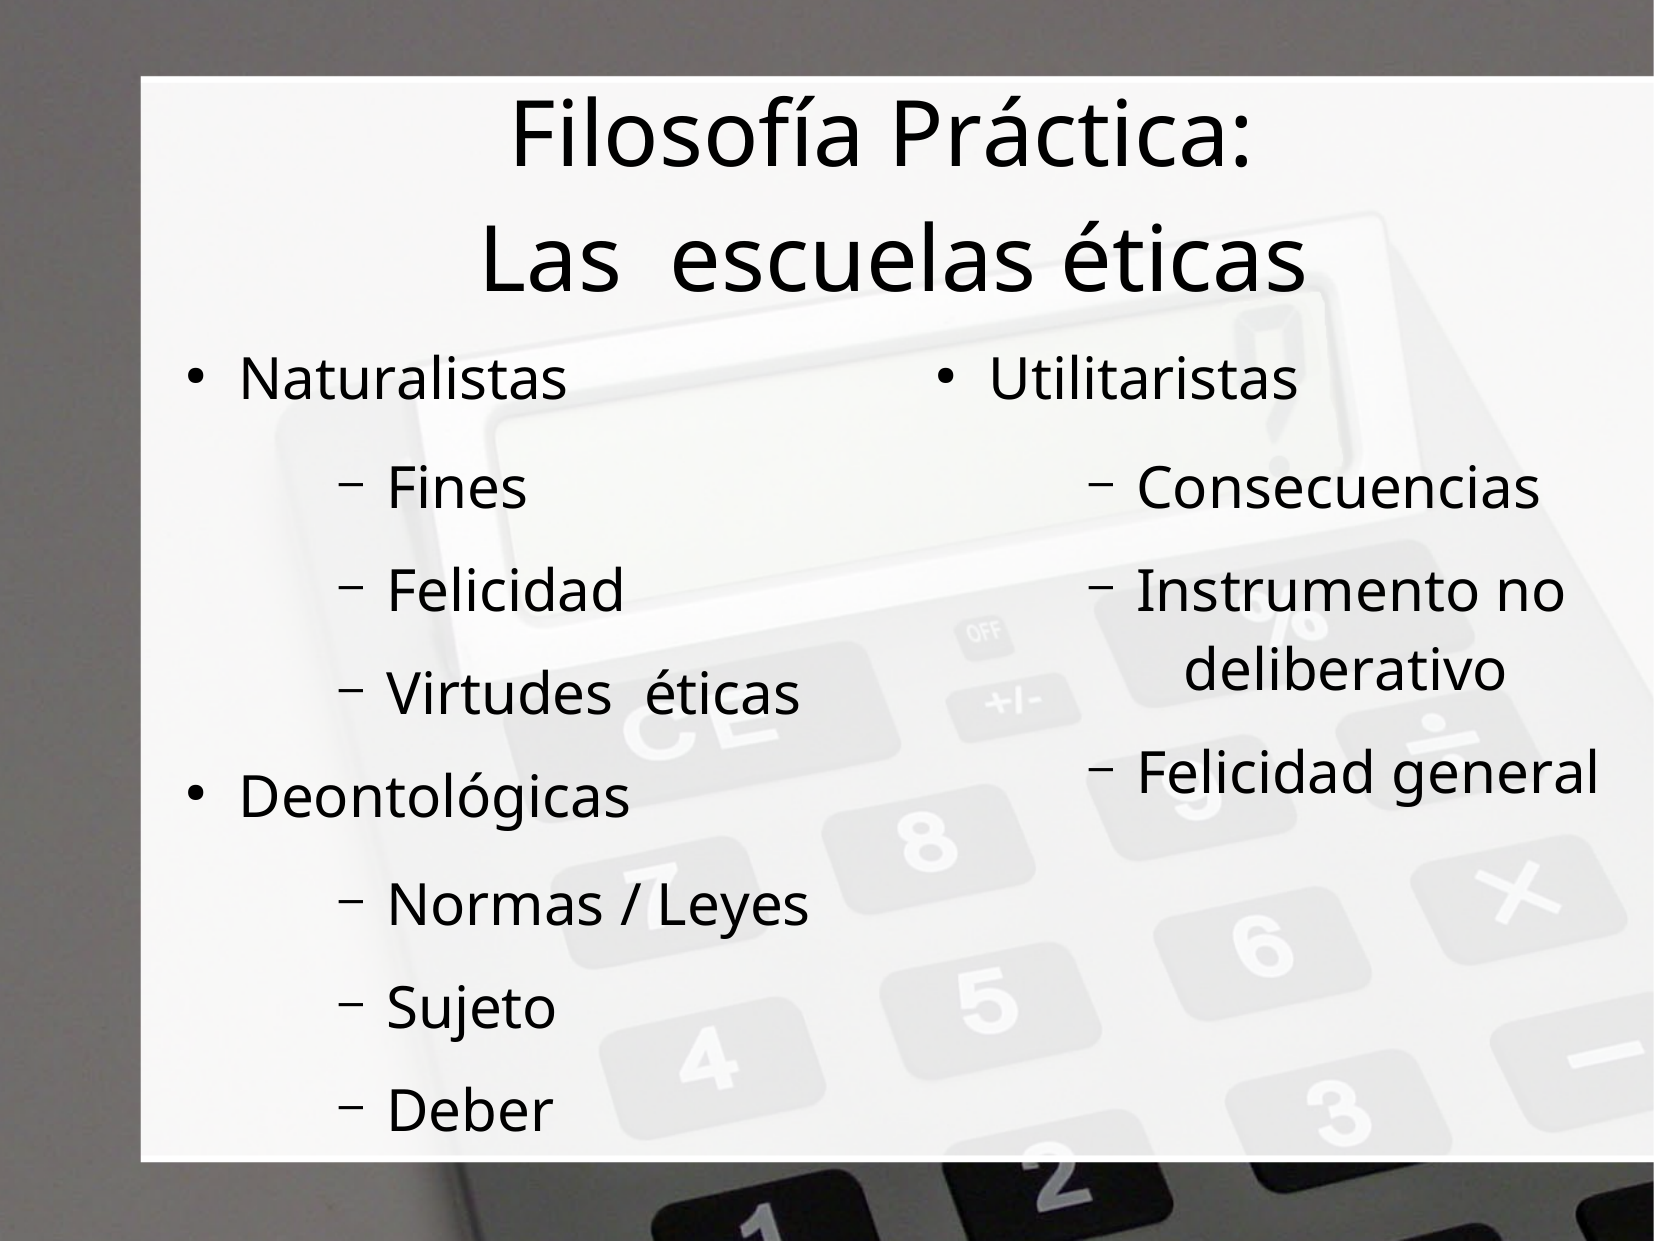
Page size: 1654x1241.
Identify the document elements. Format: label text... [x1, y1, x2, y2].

title Filosofía Práctica: Las escuelas éticas [150, 86, 1639, 301]
list Utilitaristas Consecuencias Instrumento no deliberativo Felicidad general [900, 337, 1627, 1142]
picture [0, 0, 1654, 1241]
list Naturalistas Fines Felicidad Virtudes éticas Deontológicas Normas / Leyes Sujeto Deber [150, 337, 877, 1157]
